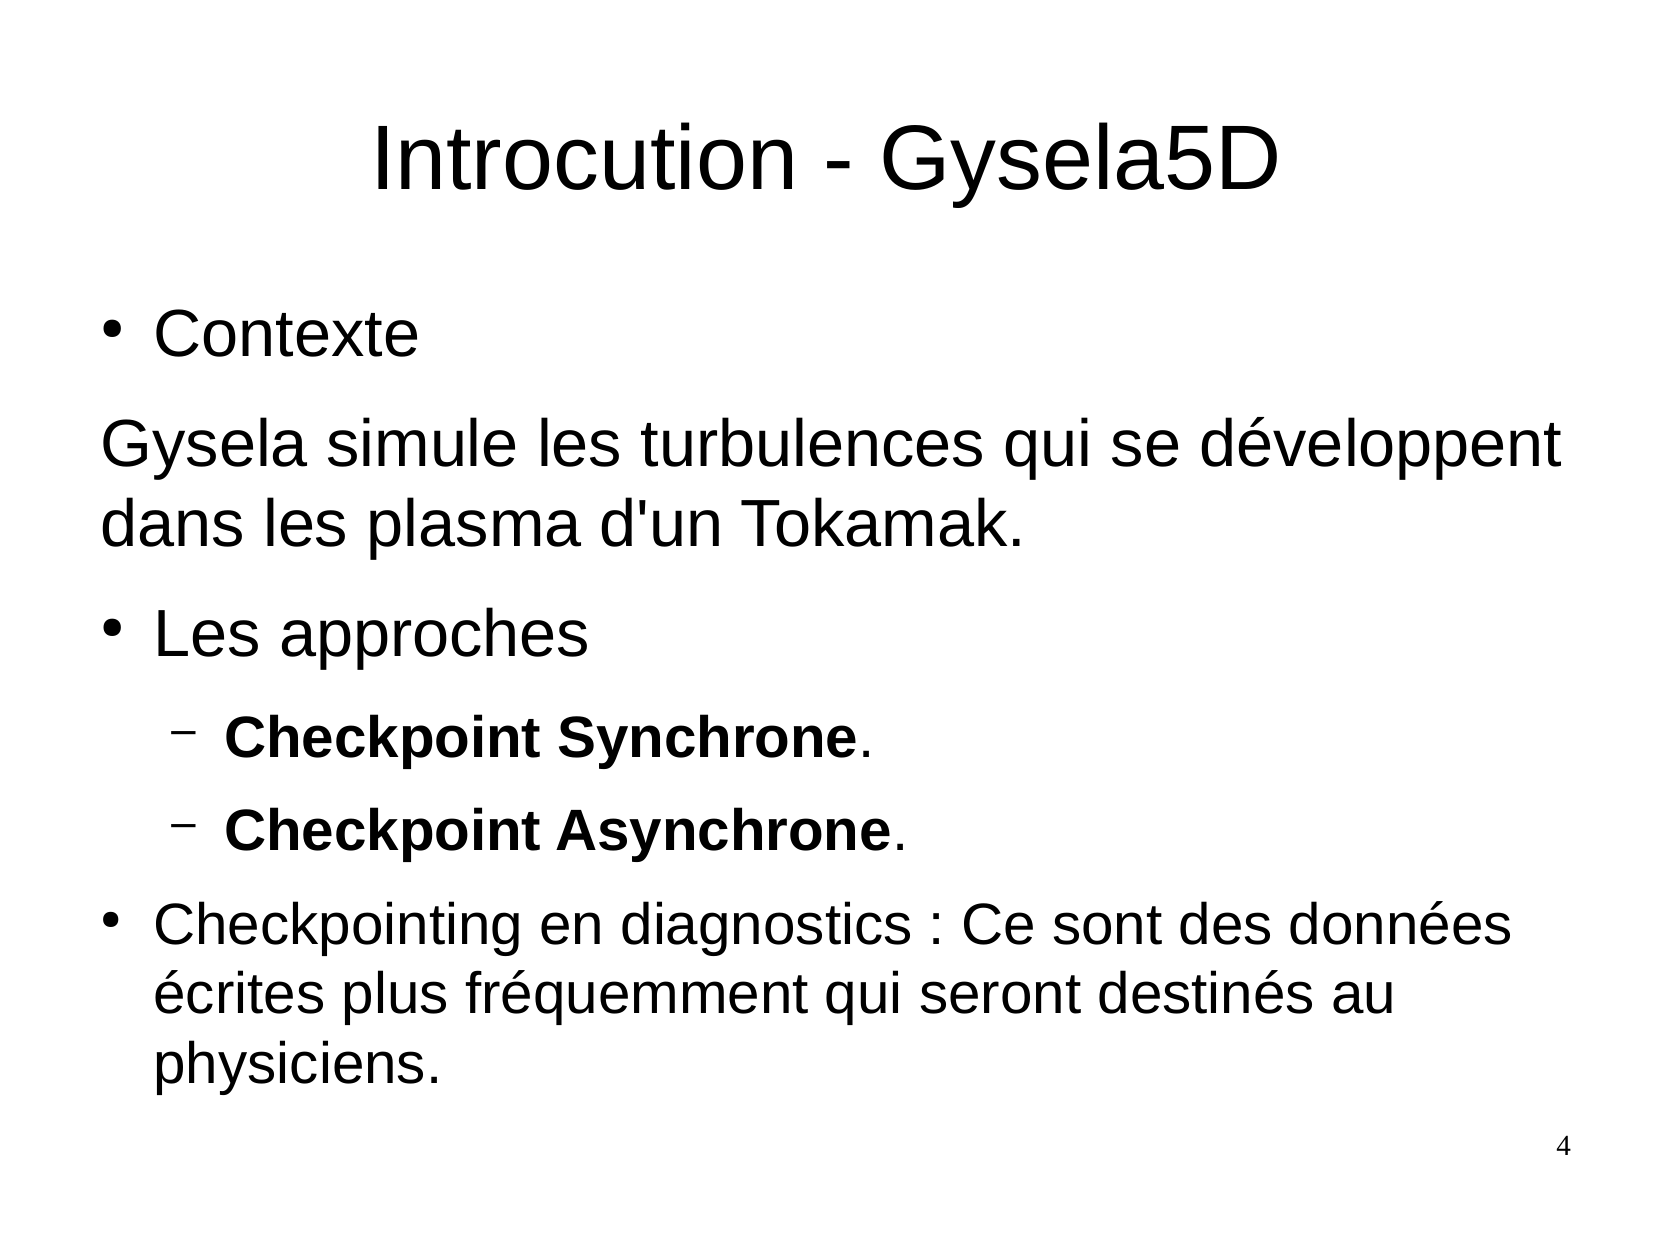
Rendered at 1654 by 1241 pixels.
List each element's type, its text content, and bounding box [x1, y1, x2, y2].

title Introcution - Gysela5D [82, 49, 1571, 257]
list Contexte Gysela simule les turbulences qui se développent dans les plasma d'un Tokamak. Les approches Checkpoint Synchrone. Checkpoint Asynchrone. Checkpointing en diagnostics : Ce sont des données écrites plus fréquemment qui seront destinés au physiciens. [82, 290, 1595, 1205]
